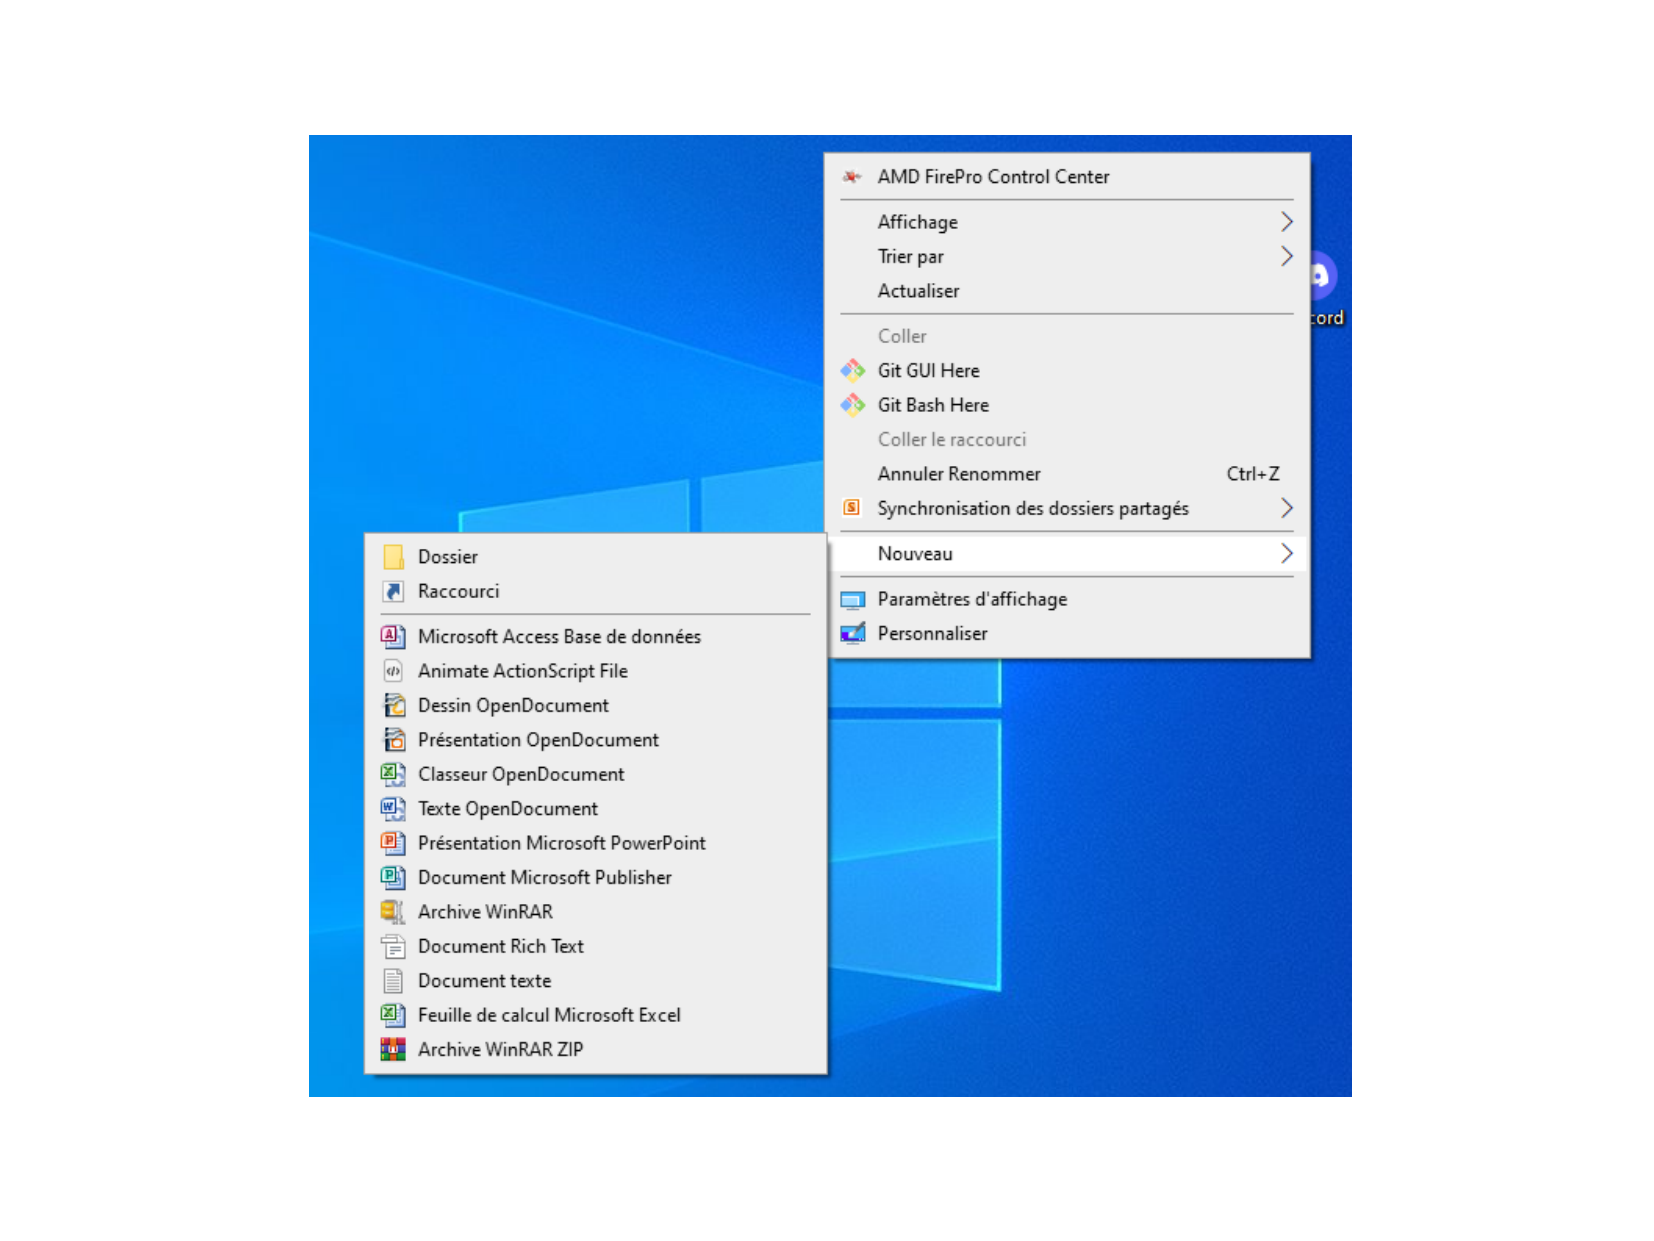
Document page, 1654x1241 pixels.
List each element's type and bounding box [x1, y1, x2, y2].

picture [309, 135, 1352, 1097]
